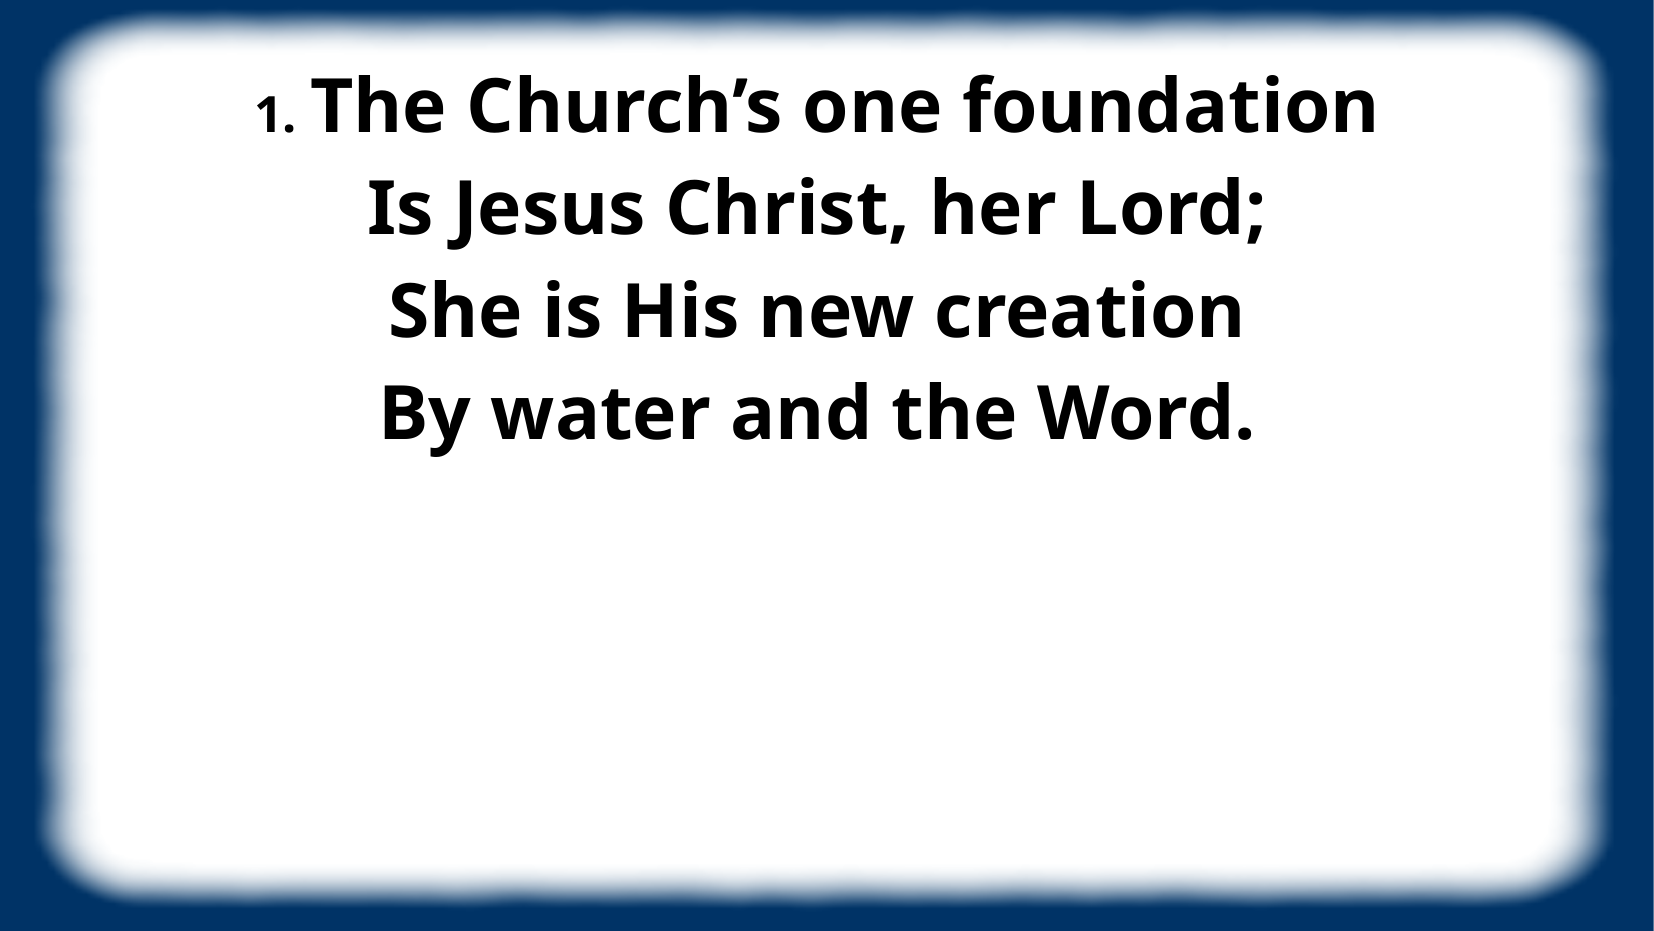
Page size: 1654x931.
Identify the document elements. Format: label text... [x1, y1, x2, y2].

text_box 1. The Church’s one foundation Is Jesus Christ, her Lord; She is His new creation By water and the Word. [90, 45, 1546, 460]
picture [0, 0, 1654, 931]
